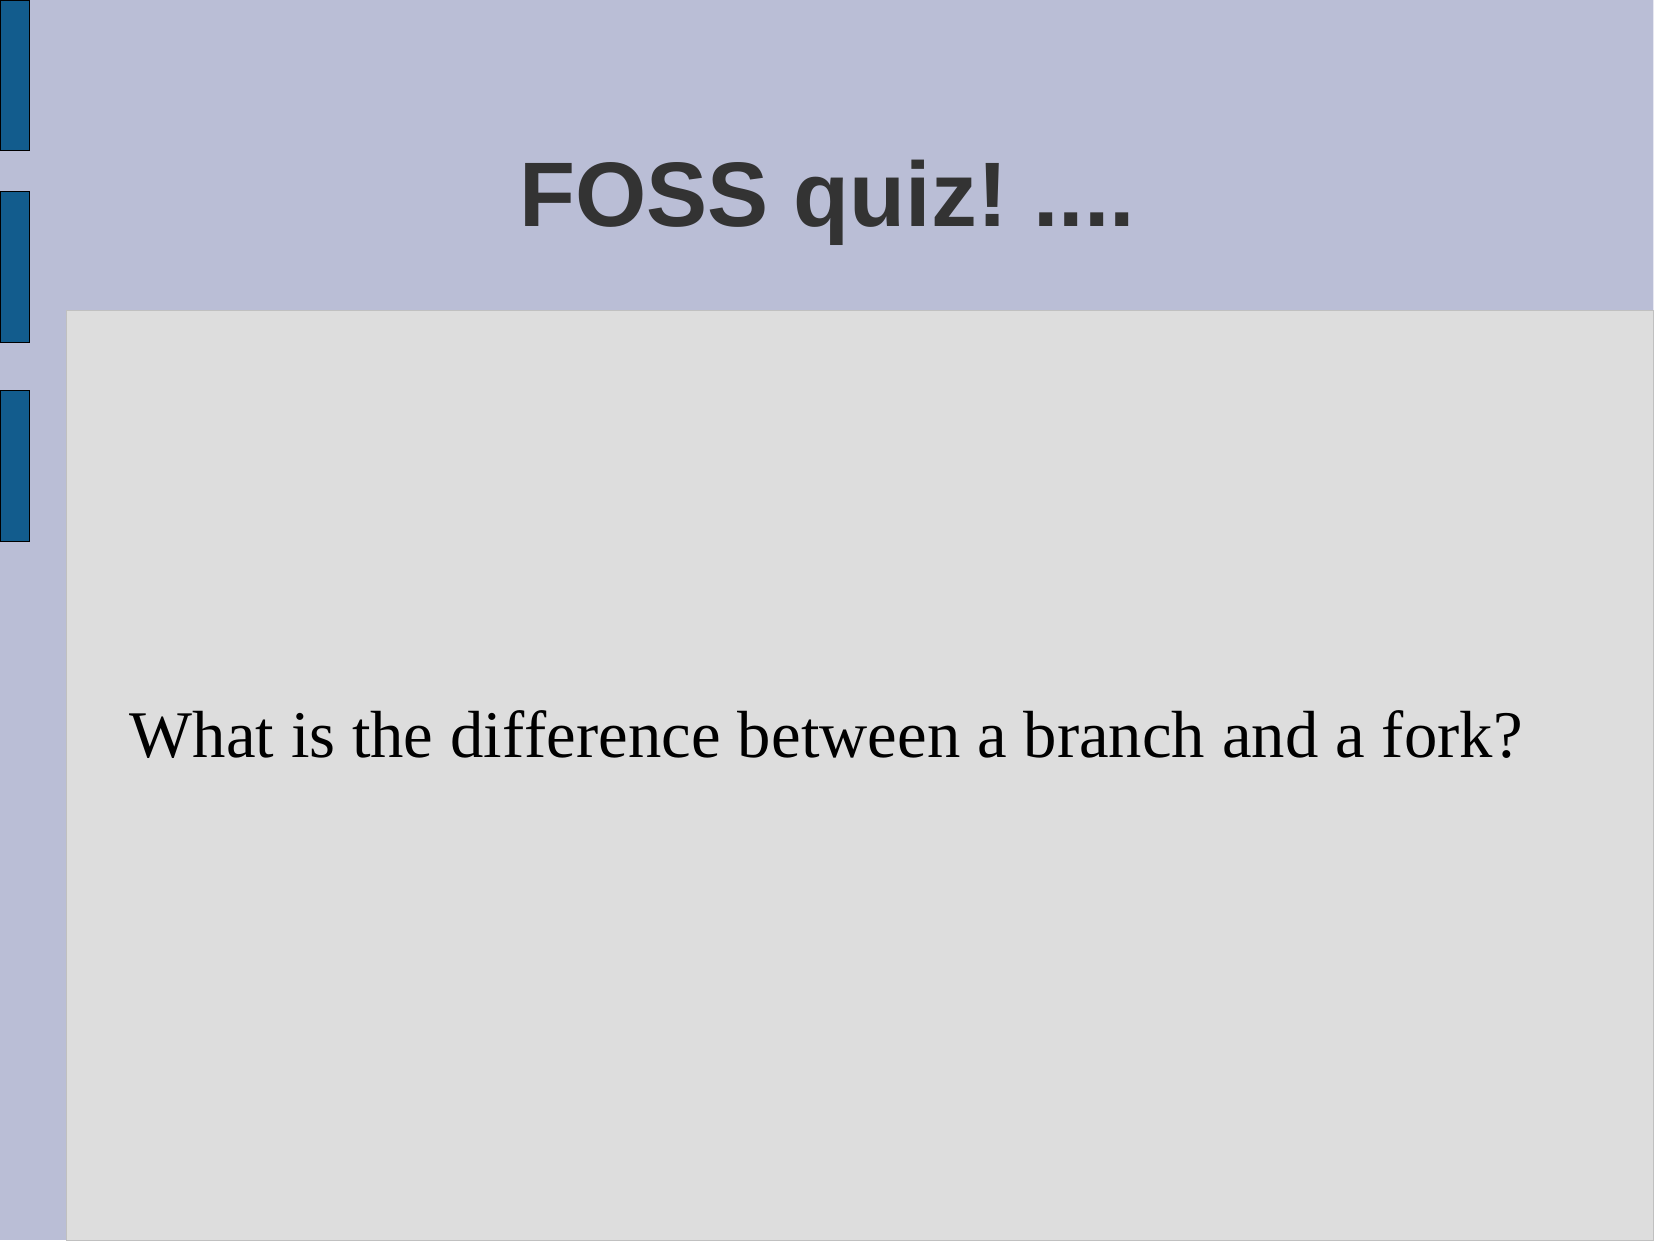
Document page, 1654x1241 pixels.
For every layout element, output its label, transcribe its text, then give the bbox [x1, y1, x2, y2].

subtitle What is the difference between a branch and a fork? [121, 352, 1534, 1119]
title FOSS quiz! .... [121, 98, 1534, 291]
